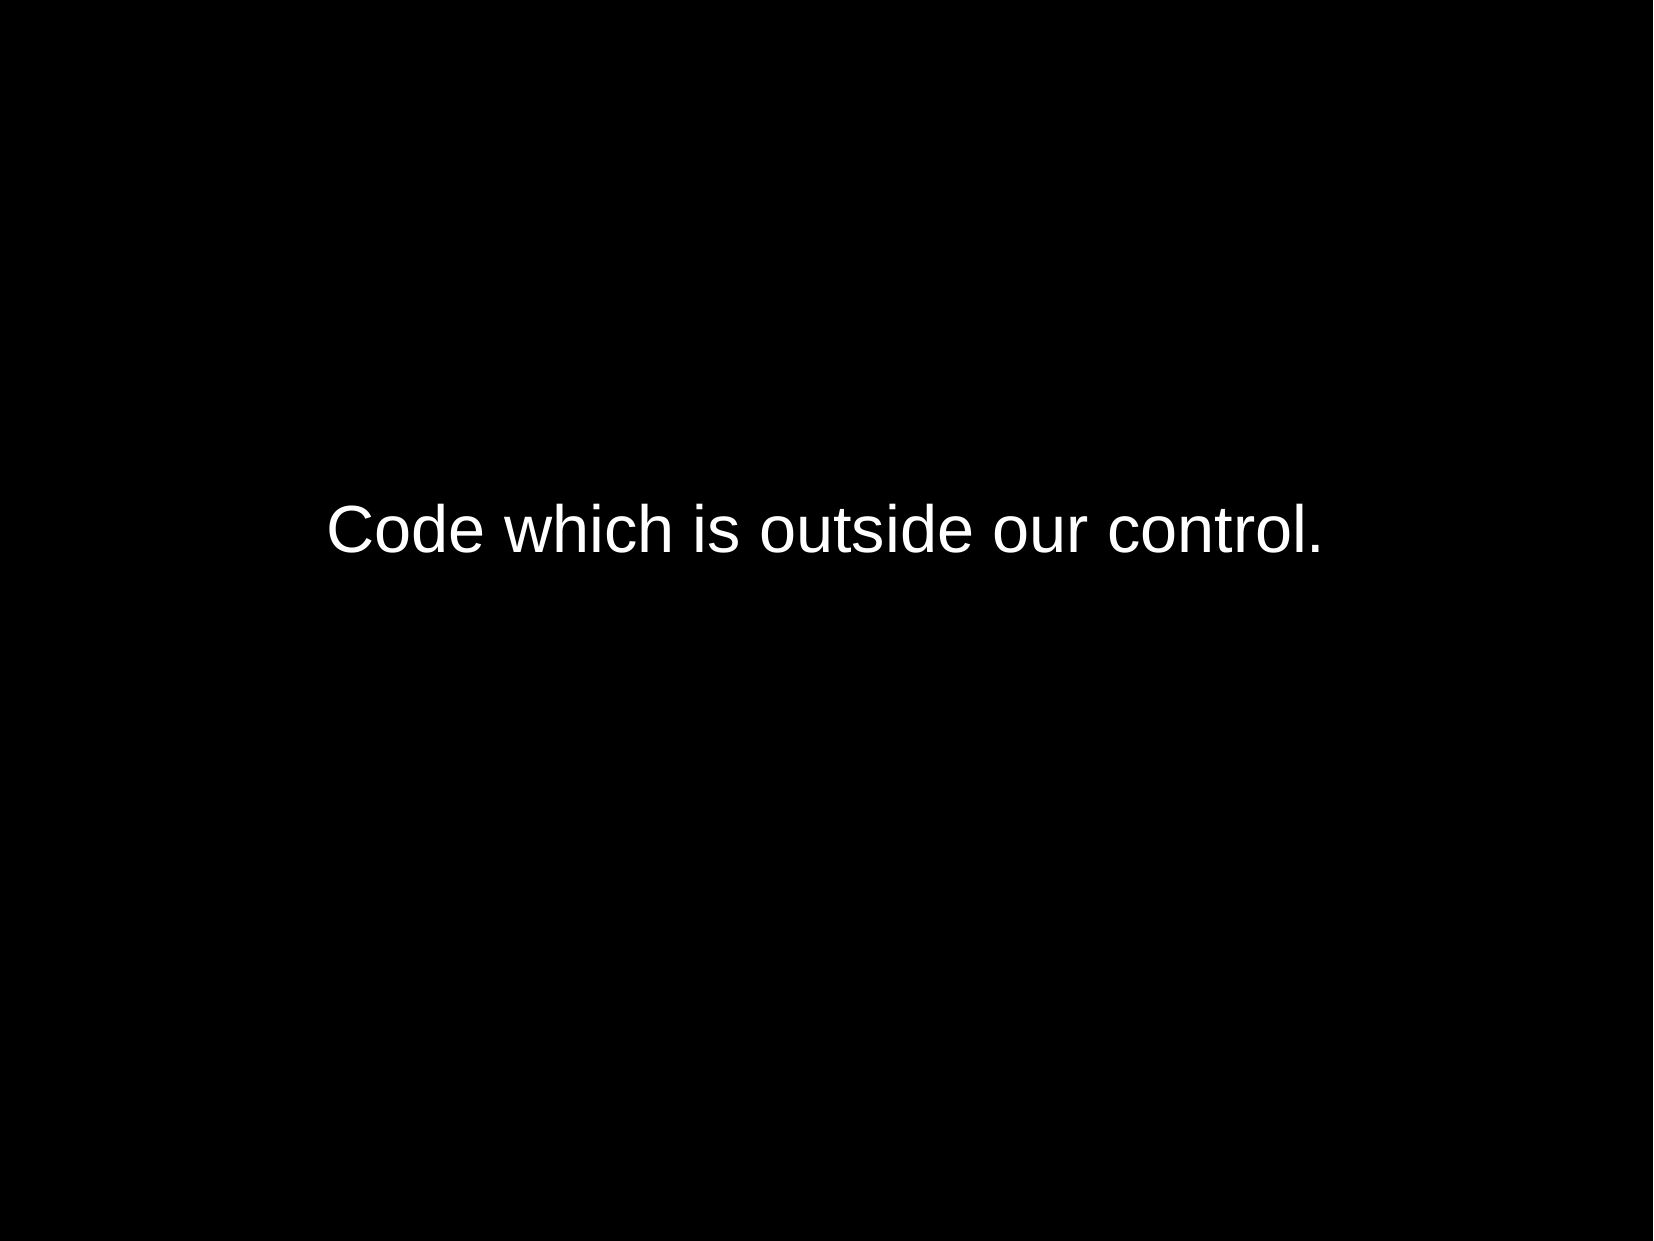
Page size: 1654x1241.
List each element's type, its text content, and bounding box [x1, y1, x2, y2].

subtitle Code which is outside our control. [82, 49, 1571, 1010]
